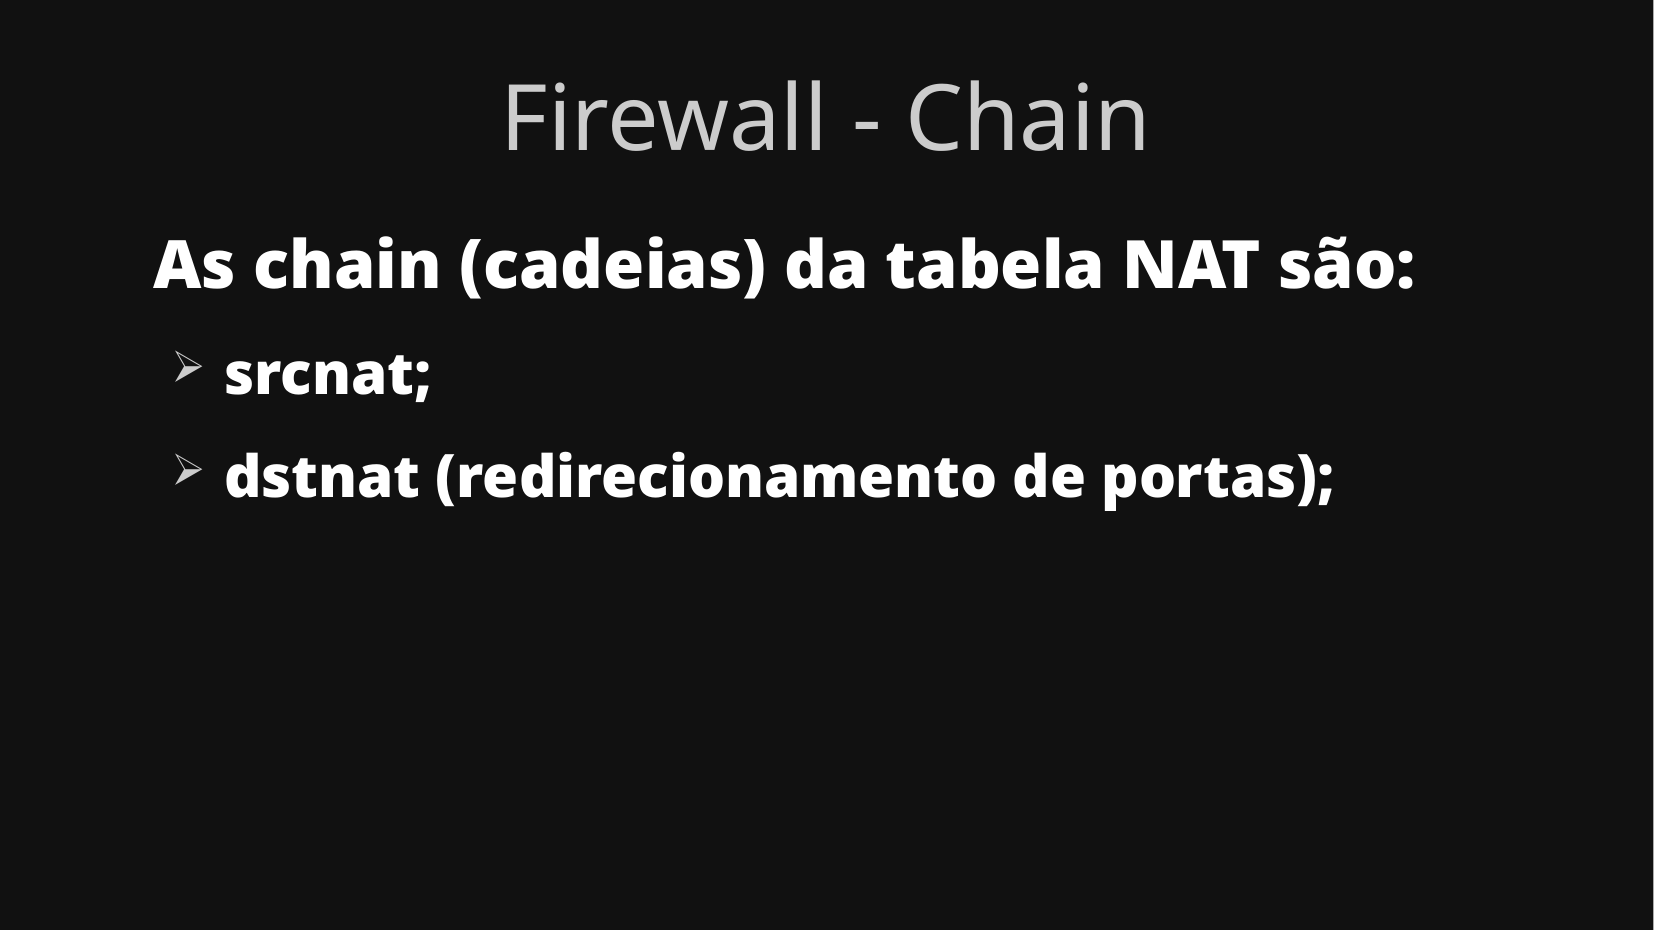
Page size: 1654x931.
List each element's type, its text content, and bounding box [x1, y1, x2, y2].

list As chain (cadeias) da tabela NAT são: srcnat; dstnat (redirecionamento de portas); [82, 217, 1571, 886]
title Firewall - Chain [82, 37, 1571, 193]
